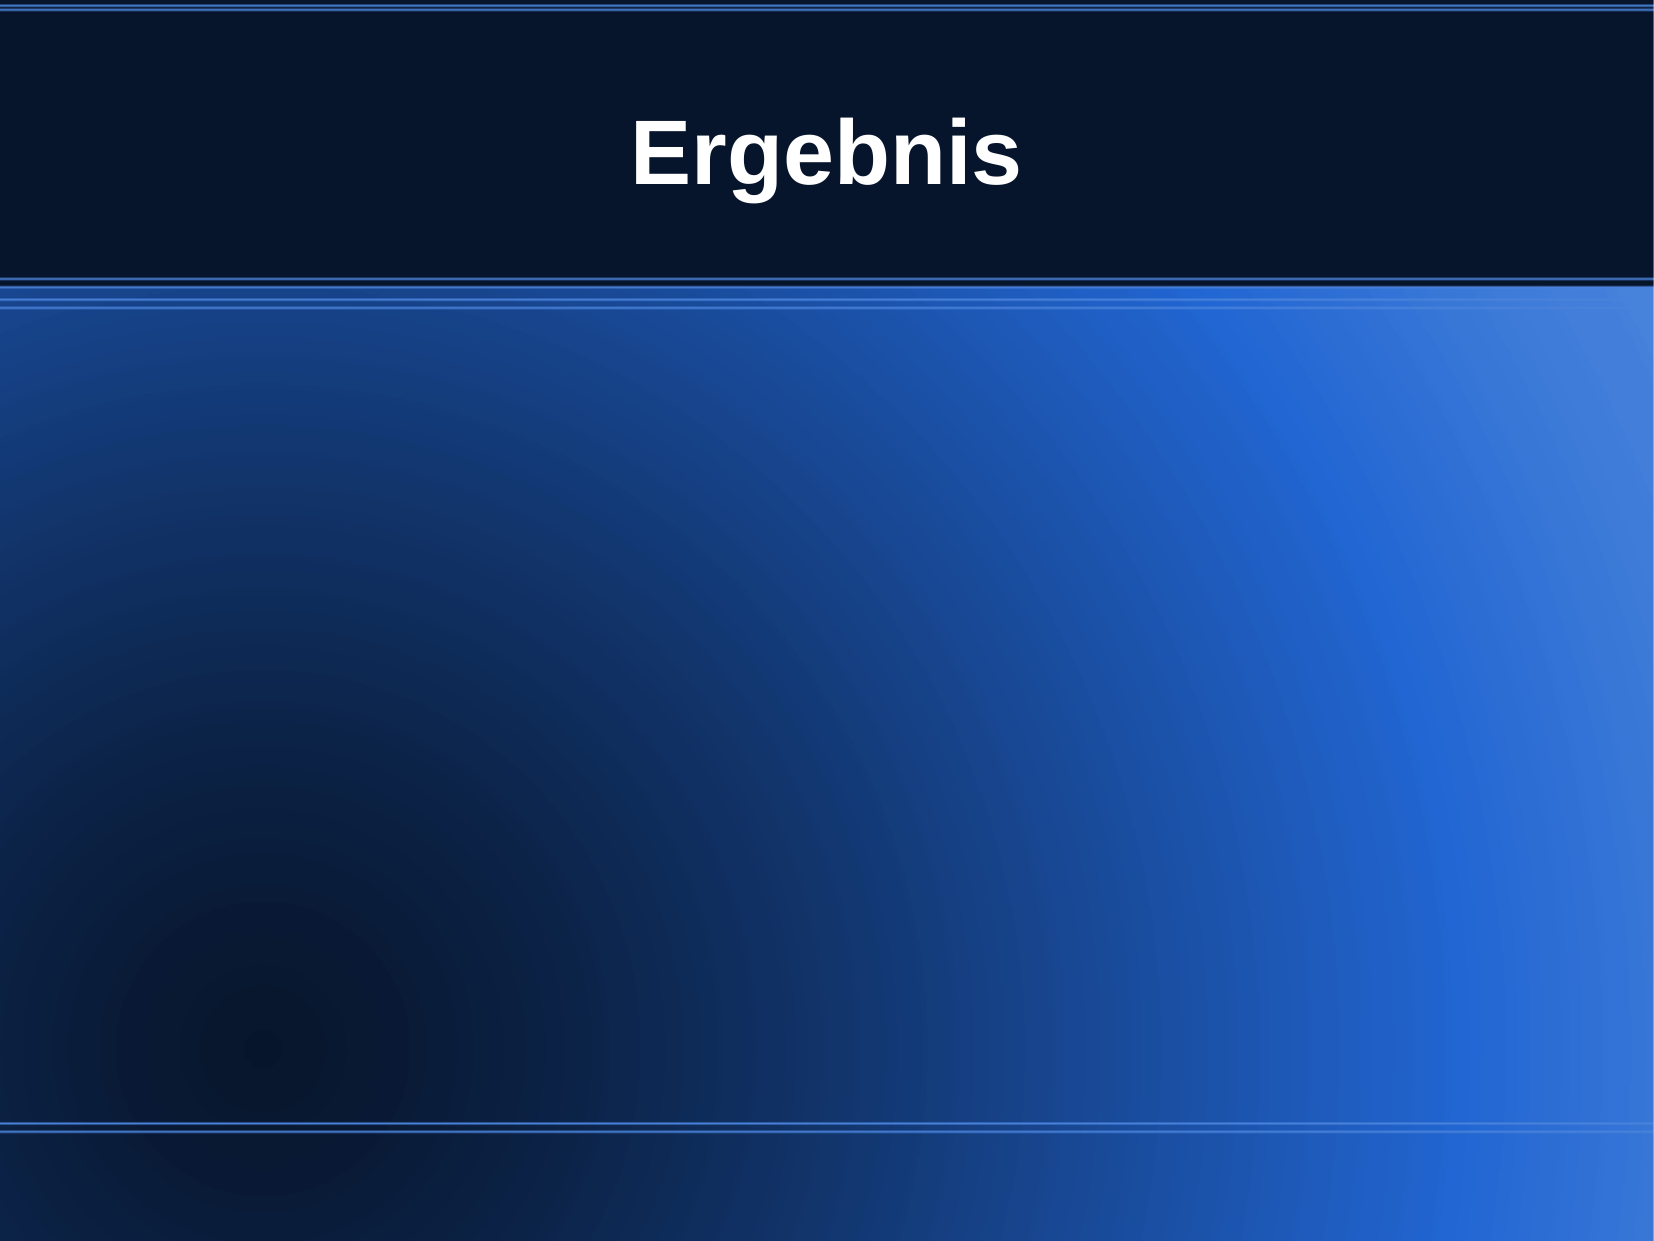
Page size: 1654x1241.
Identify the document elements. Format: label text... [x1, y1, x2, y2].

title Ergebnis [82, 56, 1571, 250]
picture [0, 0, 1654, 1241]
